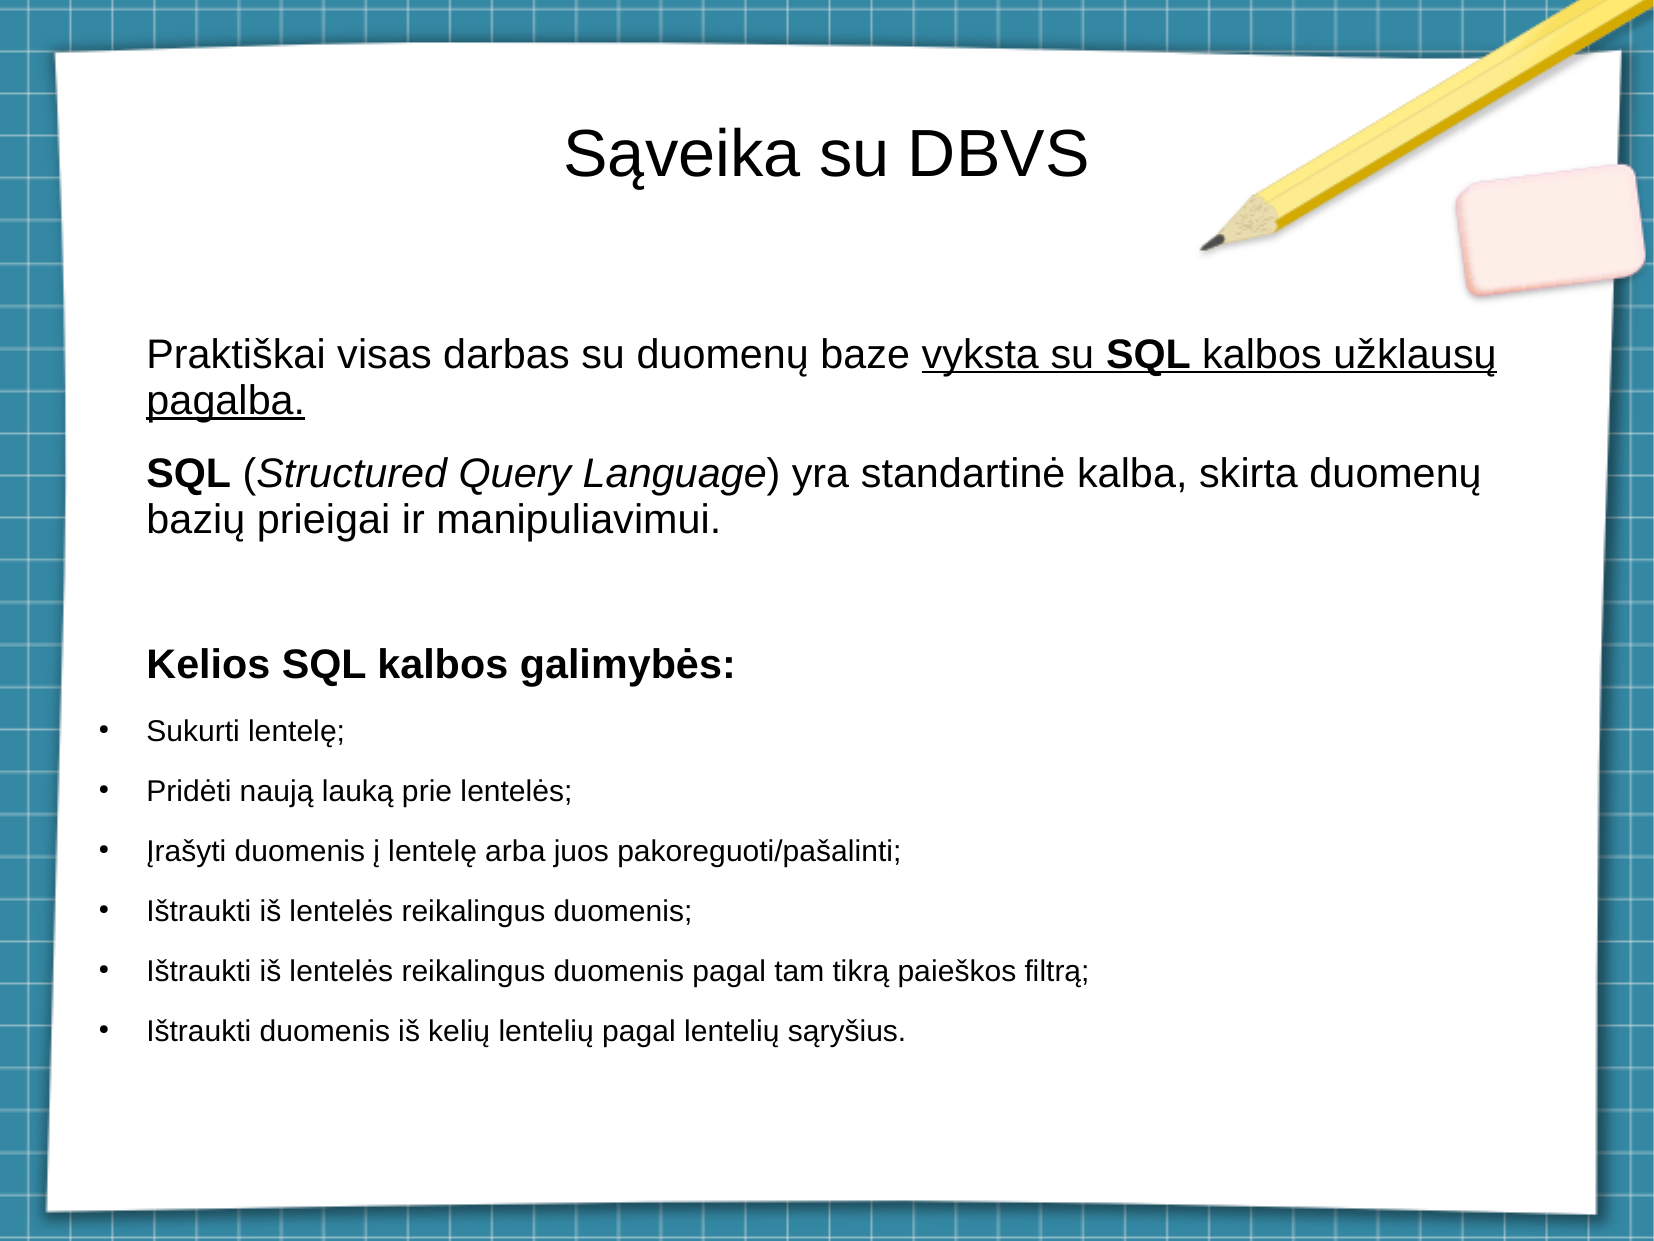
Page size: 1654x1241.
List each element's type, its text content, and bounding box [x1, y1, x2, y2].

title Sąveika su DBVS [82, 49, 1571, 257]
picture [0, 0, 1654, 1241]
list Praktiškai visas darbas su duomenų baze vyksta su SQL kalbos užklausų pagalba. SQL (Structured Query Language) yra standartinė kalba, skirta duomenų bazių prieigai ir manipuliavimui. Kelios SQL kalbos galimybės: Sukurti lentelę; Pridėti naują lauką prie lentelės; Įrašyti duomenis į lentelę arba juos pakoreguoti/pašalinti; Ištraukti iš lentelės reikalingus duomenis; Ištraukti iš lentelės reikalingus duomenis pagal tam tikrą paieškos filtrą; Ištraukti duomenis iš kelių lentelių pagal lentelių sąryšius. [82, 331, 1571, 1051]
